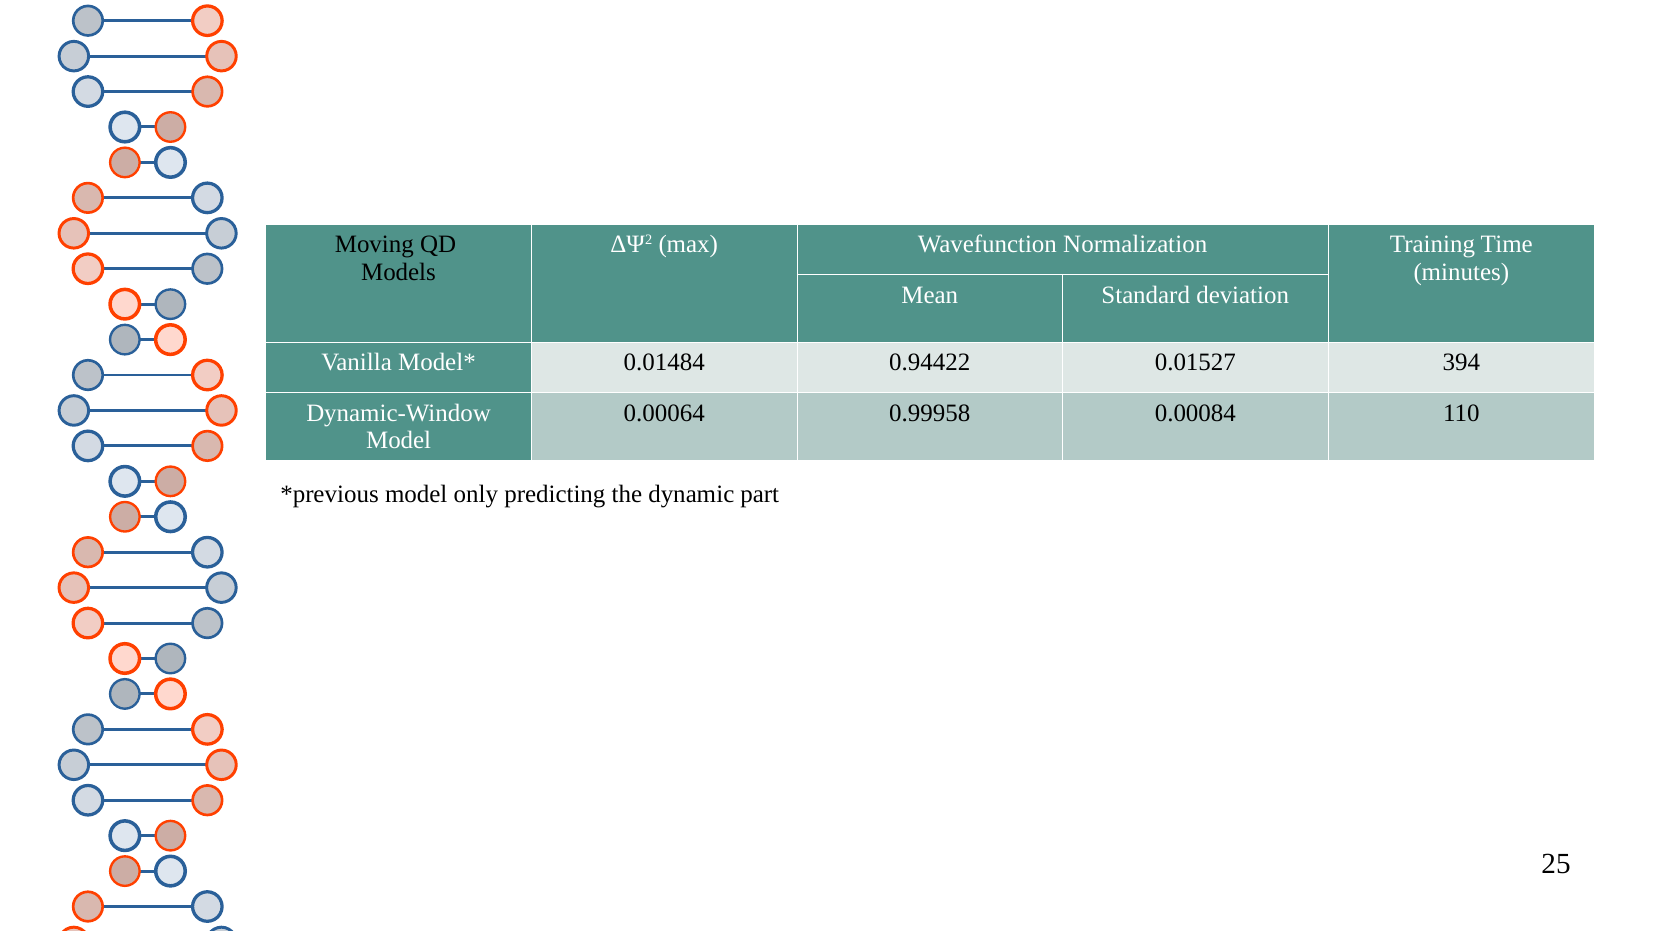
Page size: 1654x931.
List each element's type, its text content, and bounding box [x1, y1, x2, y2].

table_cell Dynamic-Window Model [266, 393, 531, 460]
table_header ΔΨ2 (max) [532, 225, 797, 342]
table_header Moving QD Models [266, 225, 531, 342]
table_cell 110 [1329, 393, 1594, 460]
table_cell Standard deviation [1063, 275, 1328, 342]
text_box *previous model only predicting the dynamic part [265, 472, 827, 532]
table_cell 394 [1329, 343, 1594, 392]
table_header Wavefunction Normalization [798, 225, 1328, 274]
table_header Training Time (minutes) [1329, 225, 1594, 342]
table_cell 0.00064 [532, 393, 797, 460]
table_cell Mean [798, 275, 1062, 342]
table_cell 0.01527 [1063, 343, 1328, 392]
table_cell 0.00084 [1063, 393, 1328, 460]
table_cell Vanilla Model* [266, 343, 531, 392]
table_cell 0.01484 [532, 343, 797, 392]
table_cell 0.99958 [798, 393, 1062, 460]
table_cell 0.94422 [798, 343, 1062, 392]
